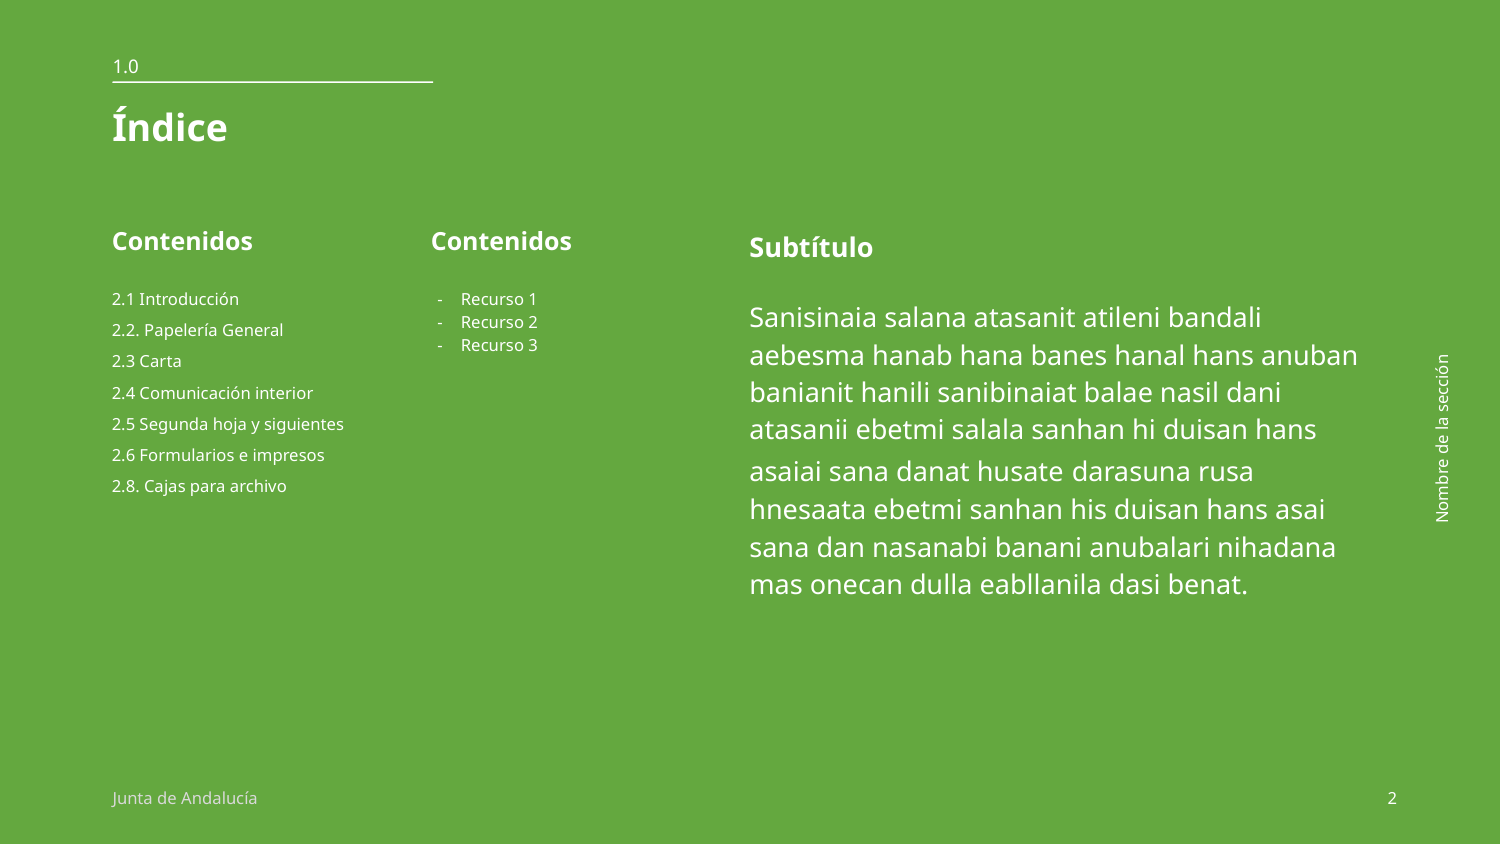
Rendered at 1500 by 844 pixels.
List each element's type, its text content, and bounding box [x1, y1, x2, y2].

text_box Nombre de la sección [1425, 246, 1458, 633]
text_box Contenidos Recurso 1 Recurso 2 Recurso 3 [430, 225, 723, 653]
text_box Contenidos 2.1 Introducción 2.2. Papelería General 2.3 Carta 2.4 Comunicación interior 2.5 Segunda hoja y siguientes 2.6 Formularios e impresos 2.8. Cajas para archivo [111, 225, 404, 653]
slide_number <número> [1387, 787, 1478, 844]
text_box Índice [112, 104, 597, 226]
text_box 1.0 [112, 54, 186, 125]
text_box Subtítulo Sanisinaia salana atasanit atileni bandali aebesma hanab hana banes hanal hans anuban banianit hanili sanibinaiat balae nasil dani atasanii ebetmi salala sanhan hi duisan hans asaiai sana danat husate darasuna rusa hnesaata ebetmi sanhan his duisan hans asai sana dan nasanabi banani anubalari nihadana mas onecan dulla eabllanila dasi benat. [749, 226, 1365, 579]
